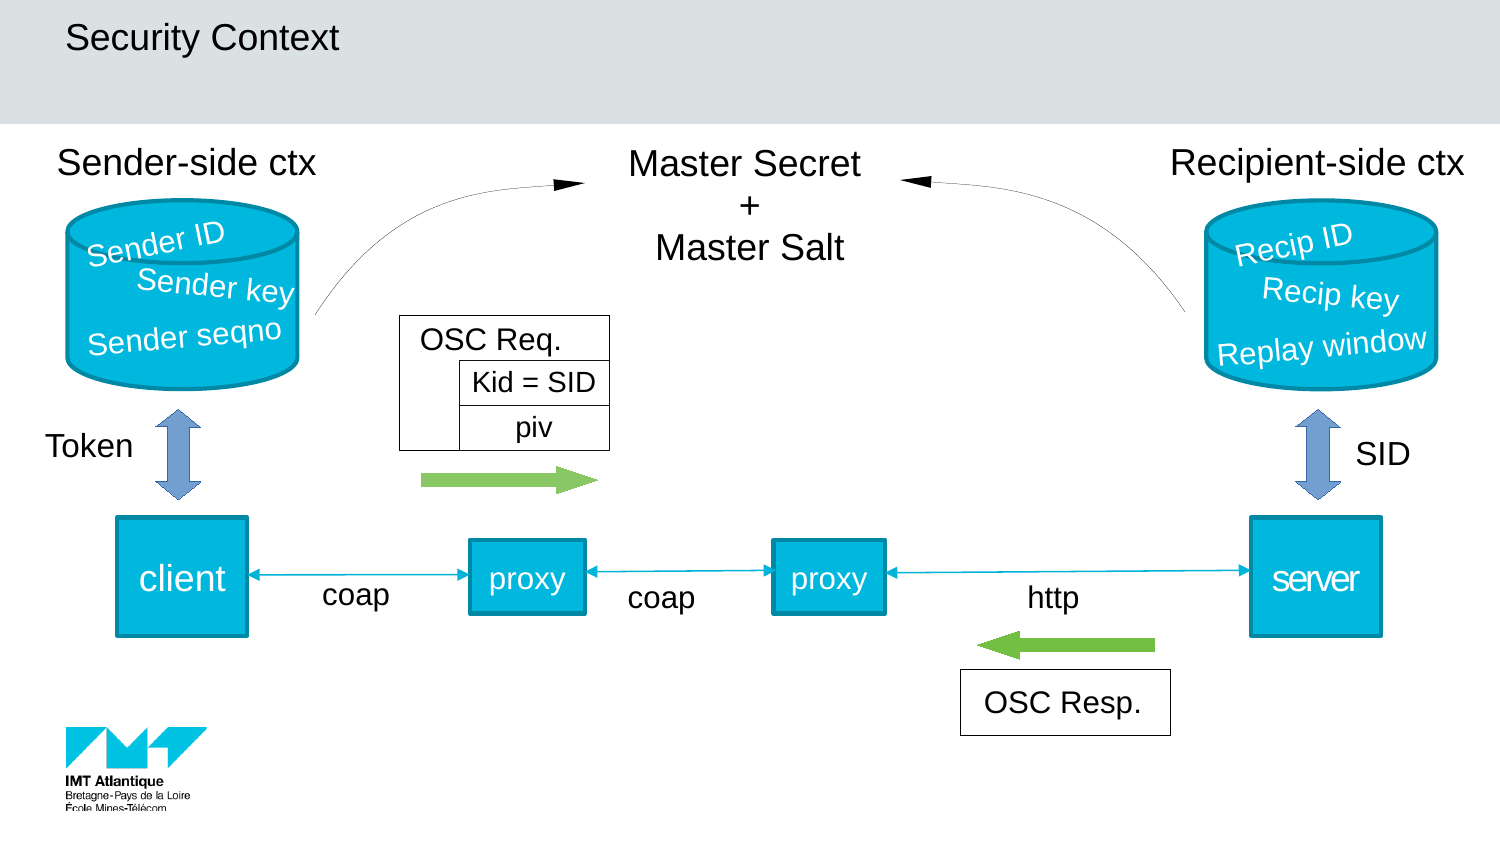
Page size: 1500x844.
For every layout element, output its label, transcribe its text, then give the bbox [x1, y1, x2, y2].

text_box [1263, 370, 1428, 390]
text_box Recipient-side ctx [1155, 134, 1497, 234]
text_box proxy [469, 539, 585, 614]
text_box [1295, 409, 1341, 500]
text_box Sender seqno [70, 300, 322, 379]
text_box Kid = SID [459, 360, 610, 405]
text_box Master Secret + Master Salt [570, 135, 931, 276]
text_box Replay window [1200, 310, 1452, 390]
text_box Recip key [1245, 262, 1446, 320]
text_box [67, 241, 193, 369]
text_box Sender ID [67, 202, 247, 293]
text_box server [1251, 517, 1382, 636]
text_box Sender-side ctx [41, 134, 357, 195]
text_box [606, 315, 610, 360]
text_box [230, 203, 298, 269]
text_box [1334, 234, 1437, 279]
text_box [420, 465, 601, 496]
text_box http [1012, 569, 1095, 622]
text_box [399, 315, 459, 451]
text_box OSC Req. [405, 315, 606, 365]
text_box Recip ID [1215, 200, 1396, 291]
text_box [974, 630, 1156, 661]
text_box client [117, 517, 248, 636]
text_box coap [307, 566, 406, 619]
text_box Token [30, 420, 156, 472]
text_box [67, 200, 231, 236]
text_box SID [1340, 428, 1467, 481]
text_box [1206, 234, 1332, 332]
text_box [960, 669, 1171, 736]
text_box piv [459, 405, 610, 451]
text_box [155, 409, 201, 500]
text_box coap [612, 569, 711, 622]
text_box OSC Resp. [969, 678, 1171, 763]
text_box [93, 359, 298, 390]
text_box proxy [773, 539, 885, 614]
title Security Context [64, 0, 1252, 74]
text_box Sender key [119, 252, 321, 310]
